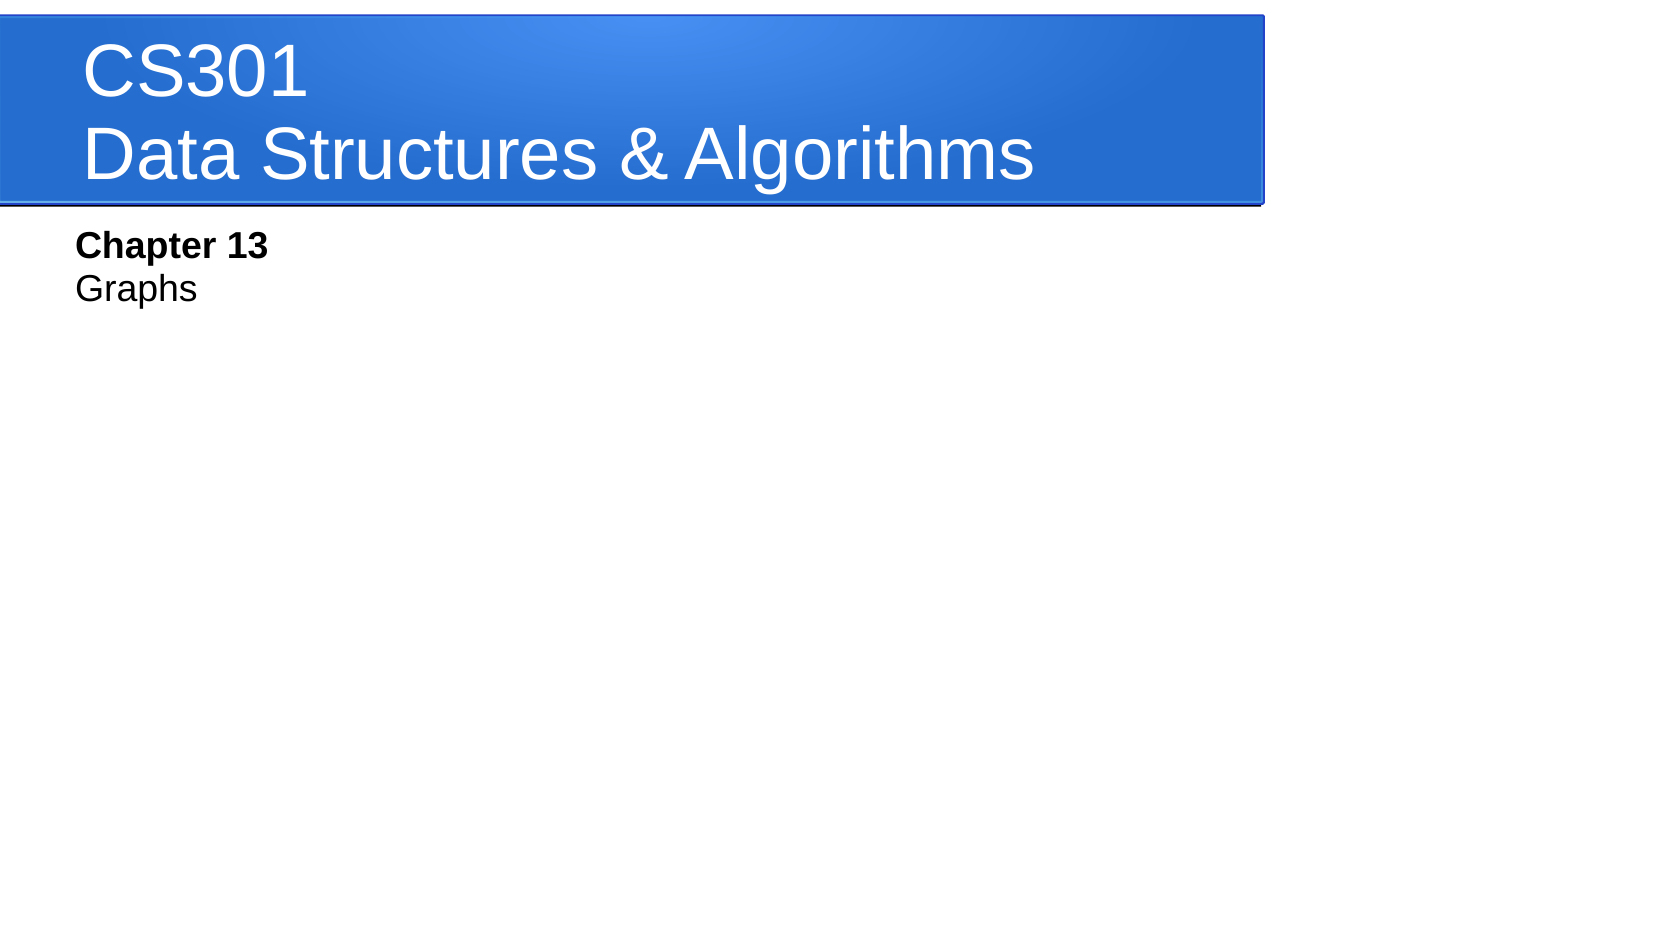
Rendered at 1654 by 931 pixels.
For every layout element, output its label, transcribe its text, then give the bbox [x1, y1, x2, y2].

subtitle Chapter 13 Graphs [75, 225, 751, 476]
title CS301 Data Structures & Algorithms [82, 29, 1235, 196]
